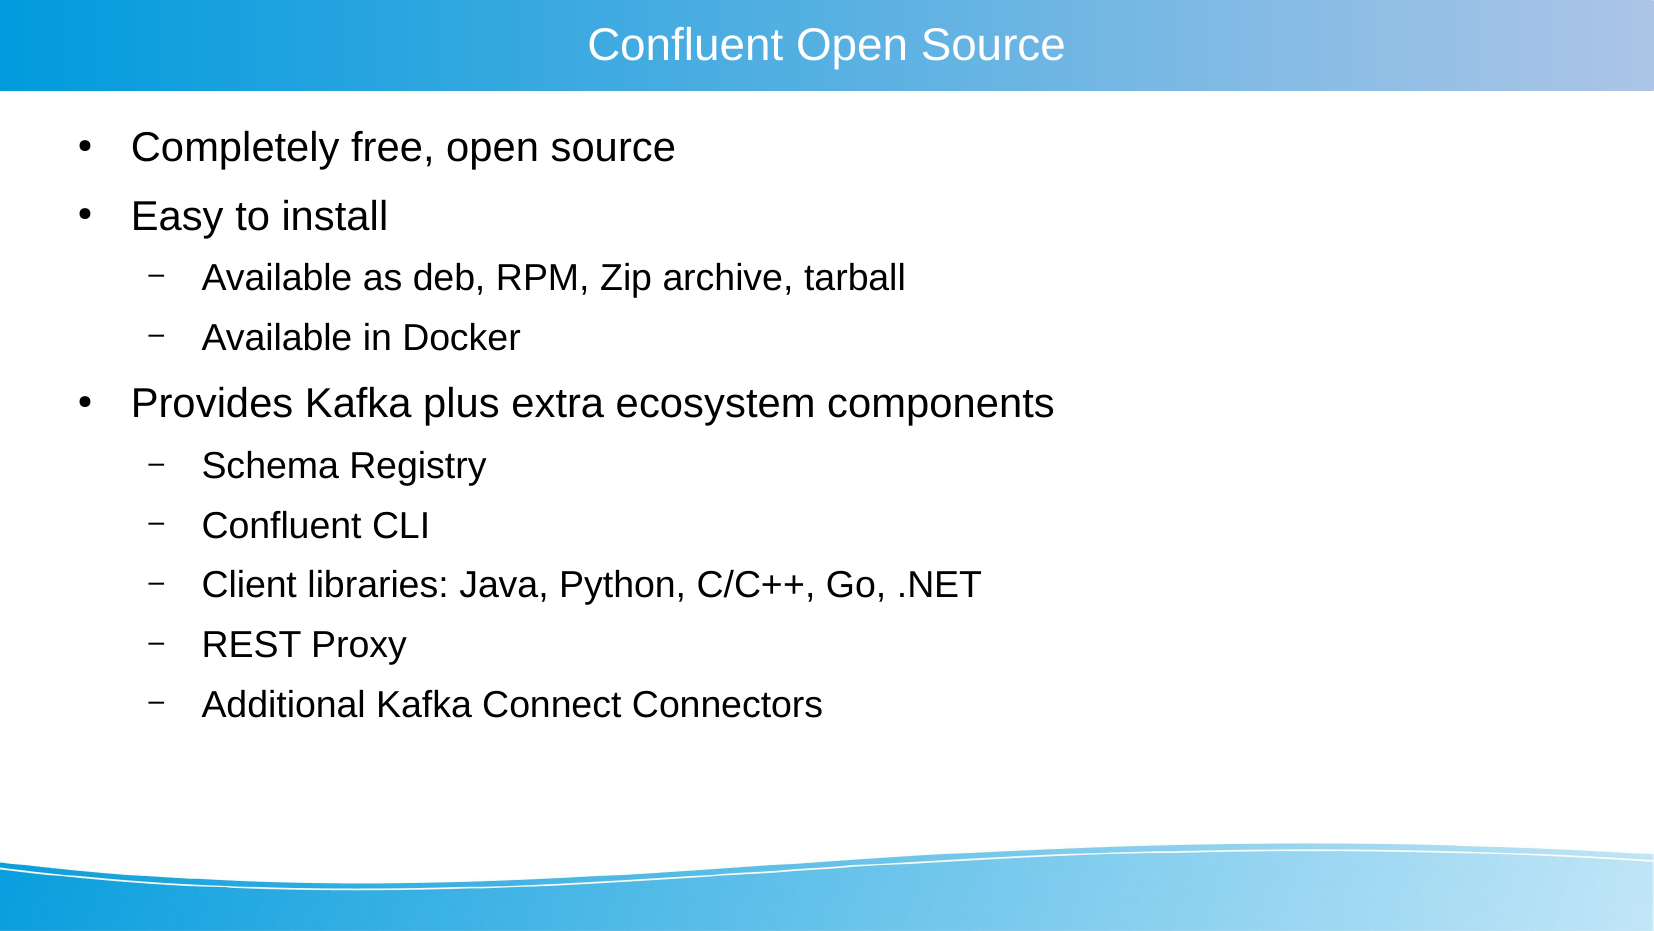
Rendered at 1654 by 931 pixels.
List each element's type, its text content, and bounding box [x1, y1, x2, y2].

list Completely free, open source Easy to install Available as deb, RPM, Zip archive, tarball Available in Docker Provides Kafka plus extra ecosystem components Schema Registry Confluent CLI Client libraries: Java, Python, C/C++, Go, .NET REST Proxy Additional Kafka Connect Connectors [60, 123, 1591, 833]
title Confluent Open Source [82, 5, 1571, 85]
picture [0, 843, 1654, 931]
